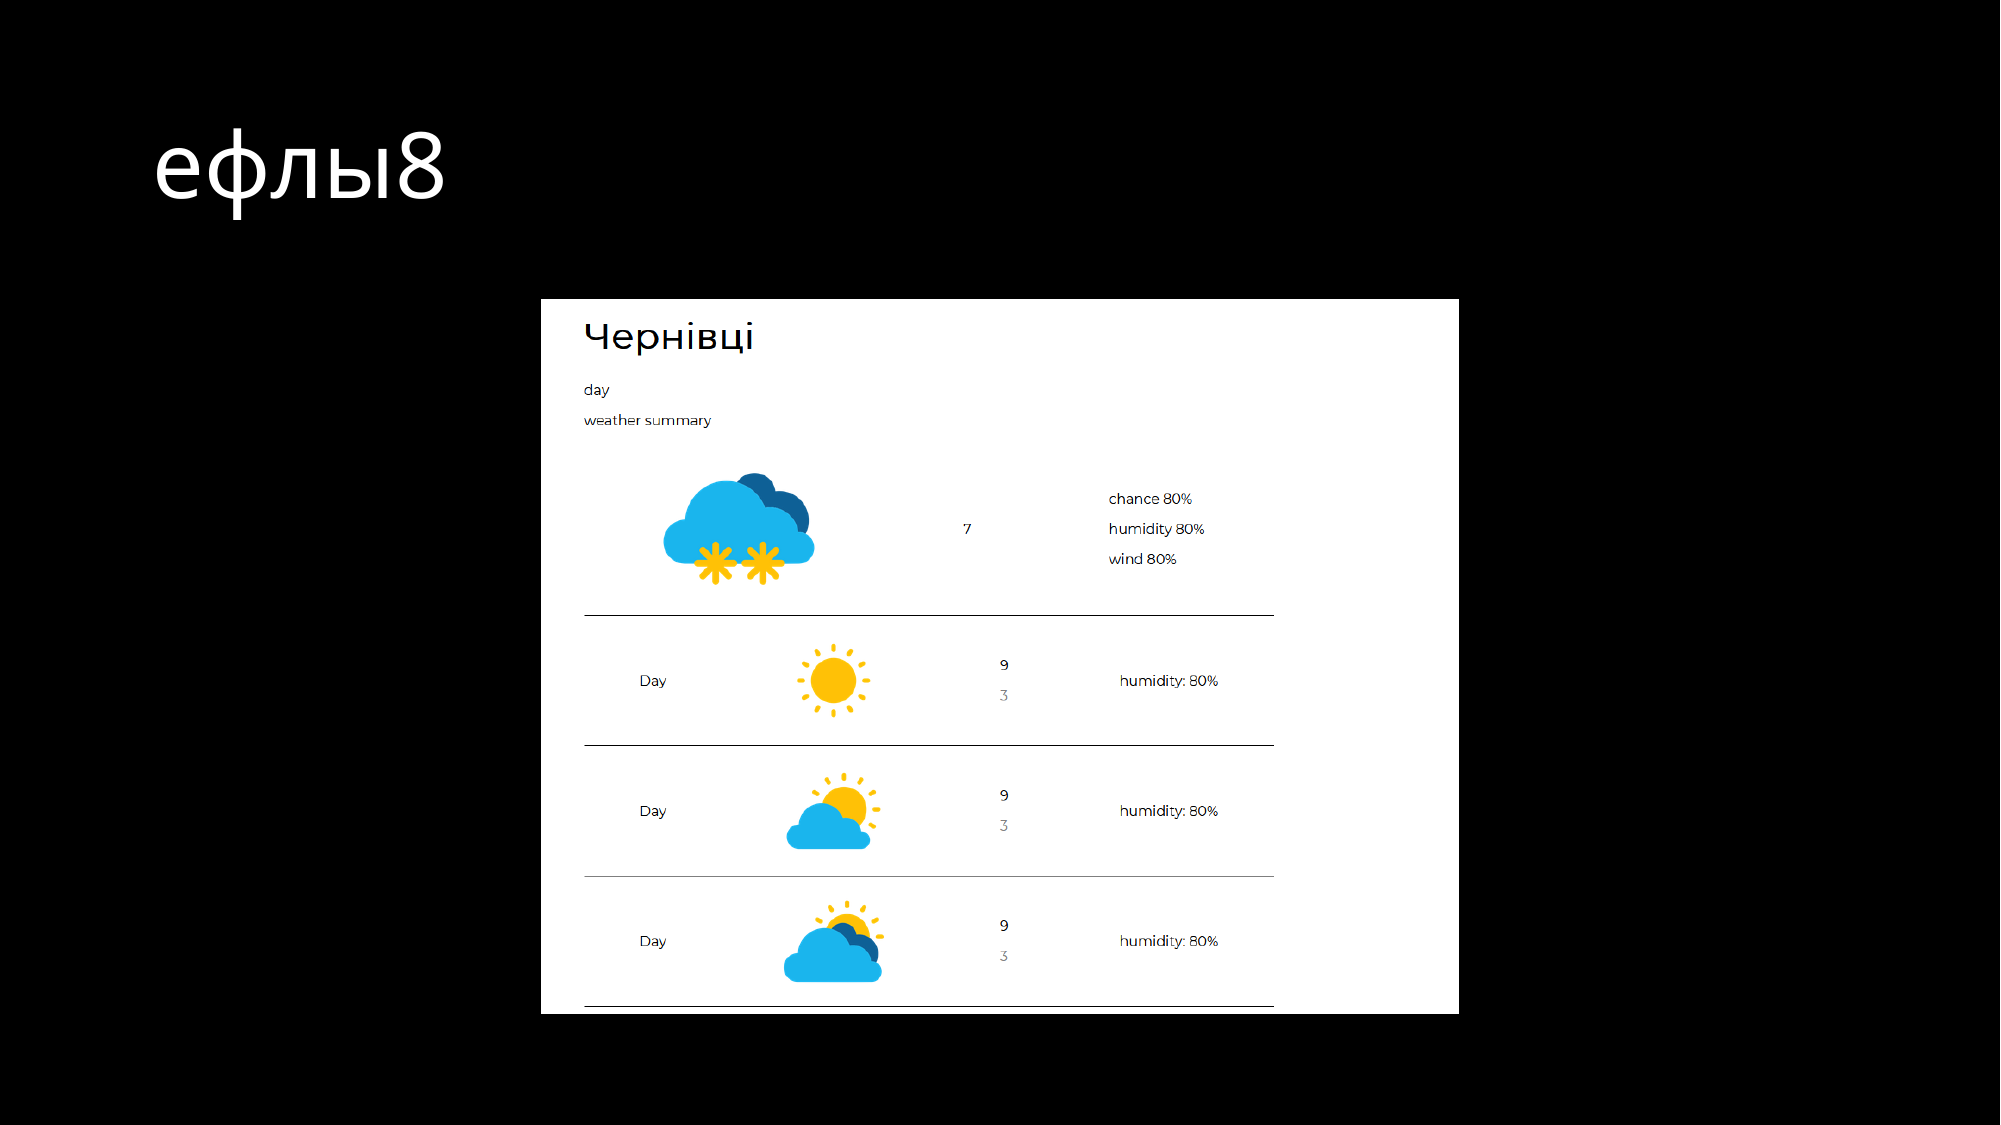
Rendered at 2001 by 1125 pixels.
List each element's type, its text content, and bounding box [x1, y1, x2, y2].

title ефлы8 [137, 59, 1863, 278]
picture [541, 299, 1459, 1014]
